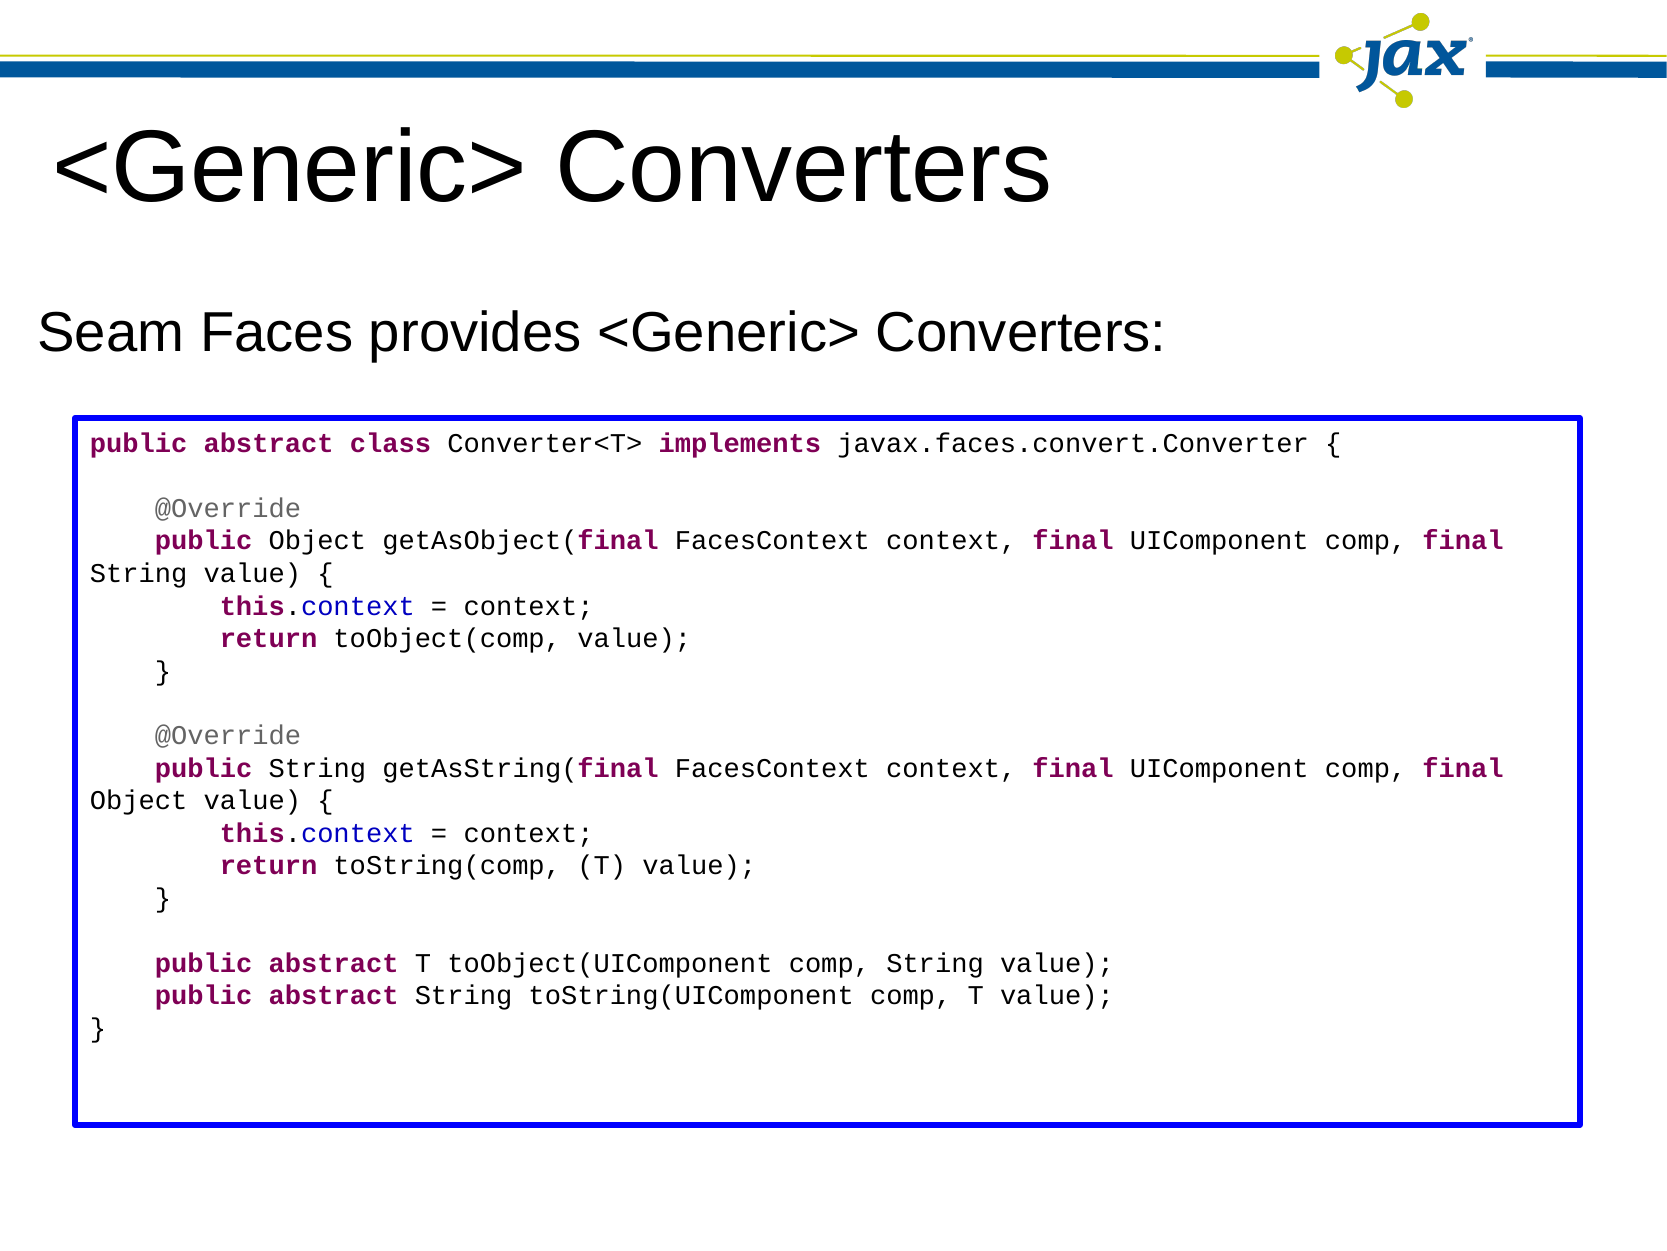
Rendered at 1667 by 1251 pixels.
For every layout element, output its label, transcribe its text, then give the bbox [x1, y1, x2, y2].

list Seam Faces provides <Generic> Converters: [37, 300, 1613, 1126]
text_box public abstract class Converter<T> implements javax.faces.convert.Converter { @Override public Object getAsObject(final FacesContext context, final UIComponent comp, final String value) { this.context = context; return toObject(comp, value); } @Override public String getAsString(final FacesContext context, final UIComponent comp, final Object value) { this.context = context; return toString(comp, (T) value); } public abstract T toObject(UIComponent comp, String value); public abstract String toString(UIComponent comp, T value); } [75, 418, 1580, 1126]
title <Generic> Converters [37, 91, 1651, 230]
picture [1335, 13, 1473, 91]
